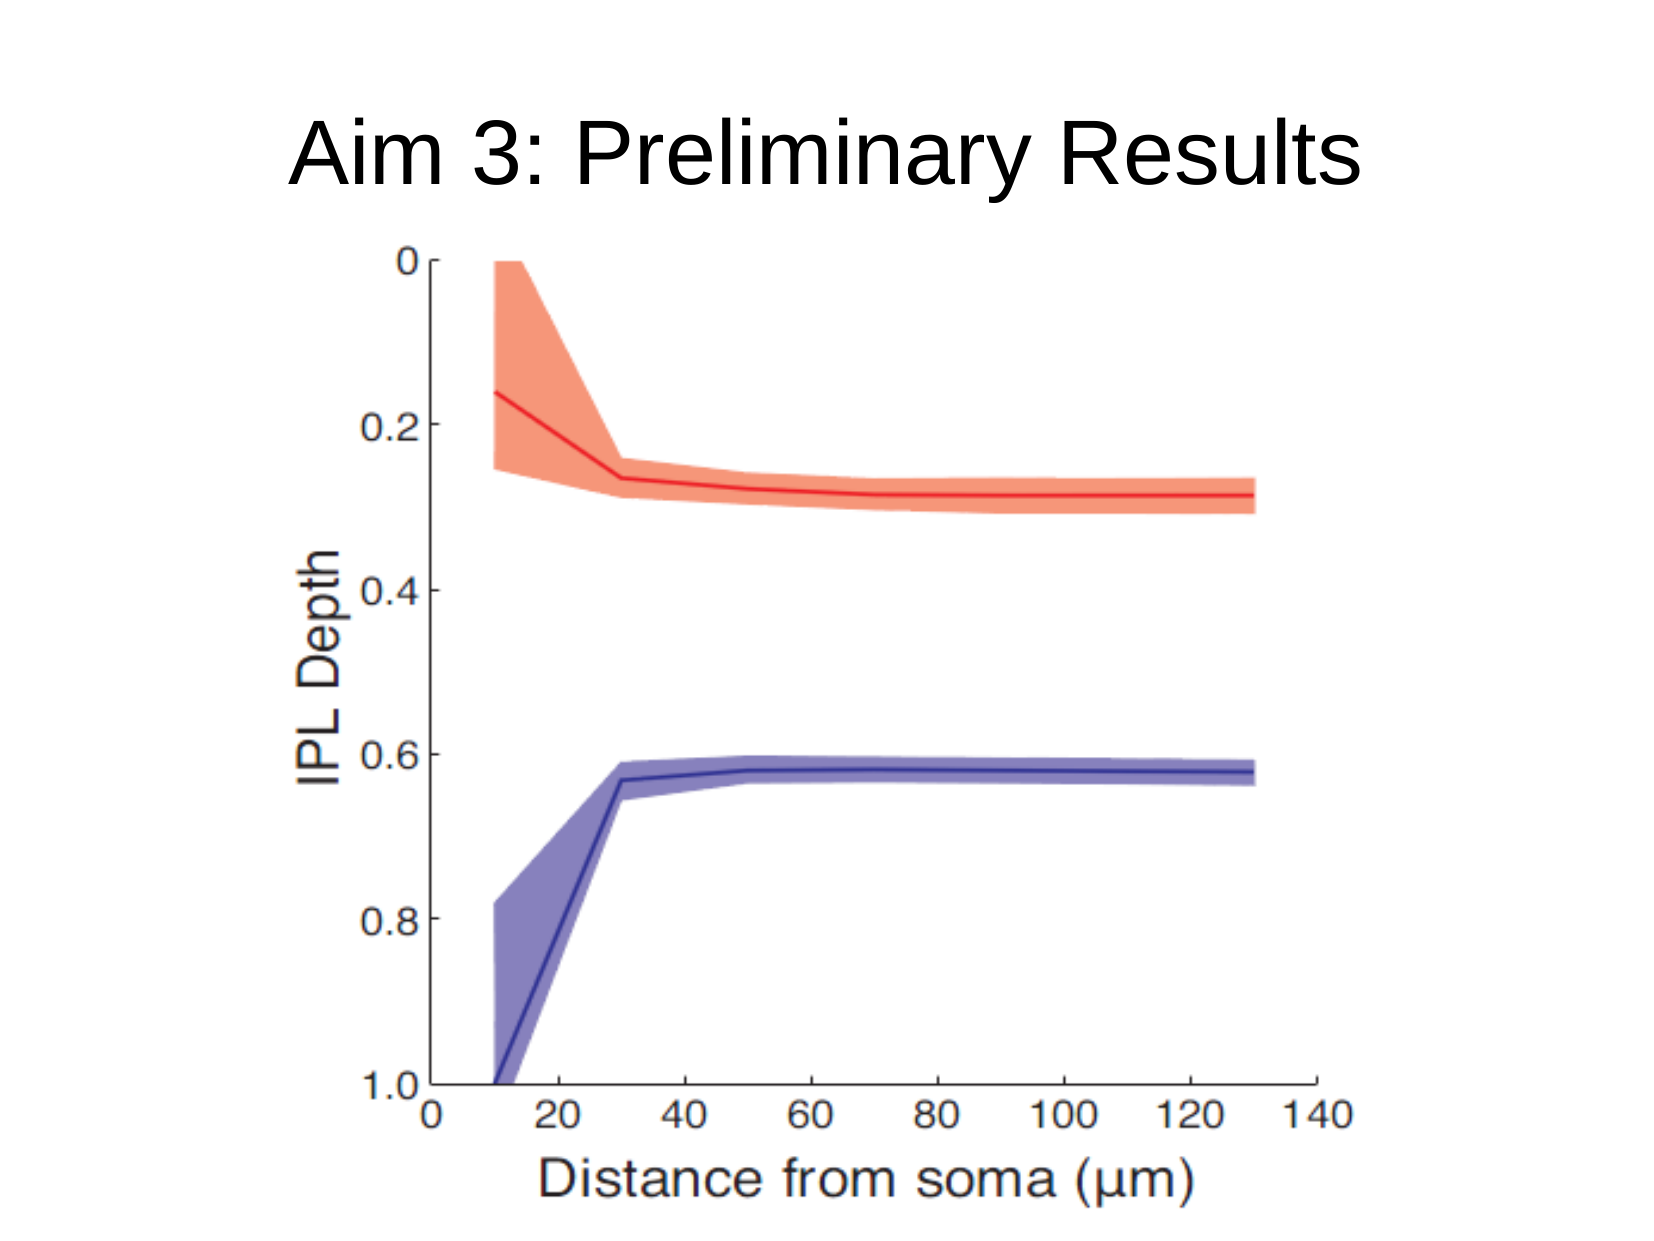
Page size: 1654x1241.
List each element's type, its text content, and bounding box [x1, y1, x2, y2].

title Aim 3: Preliminary Results [82, 49, 1571, 257]
picture [270, 224, 1381, 1226]
